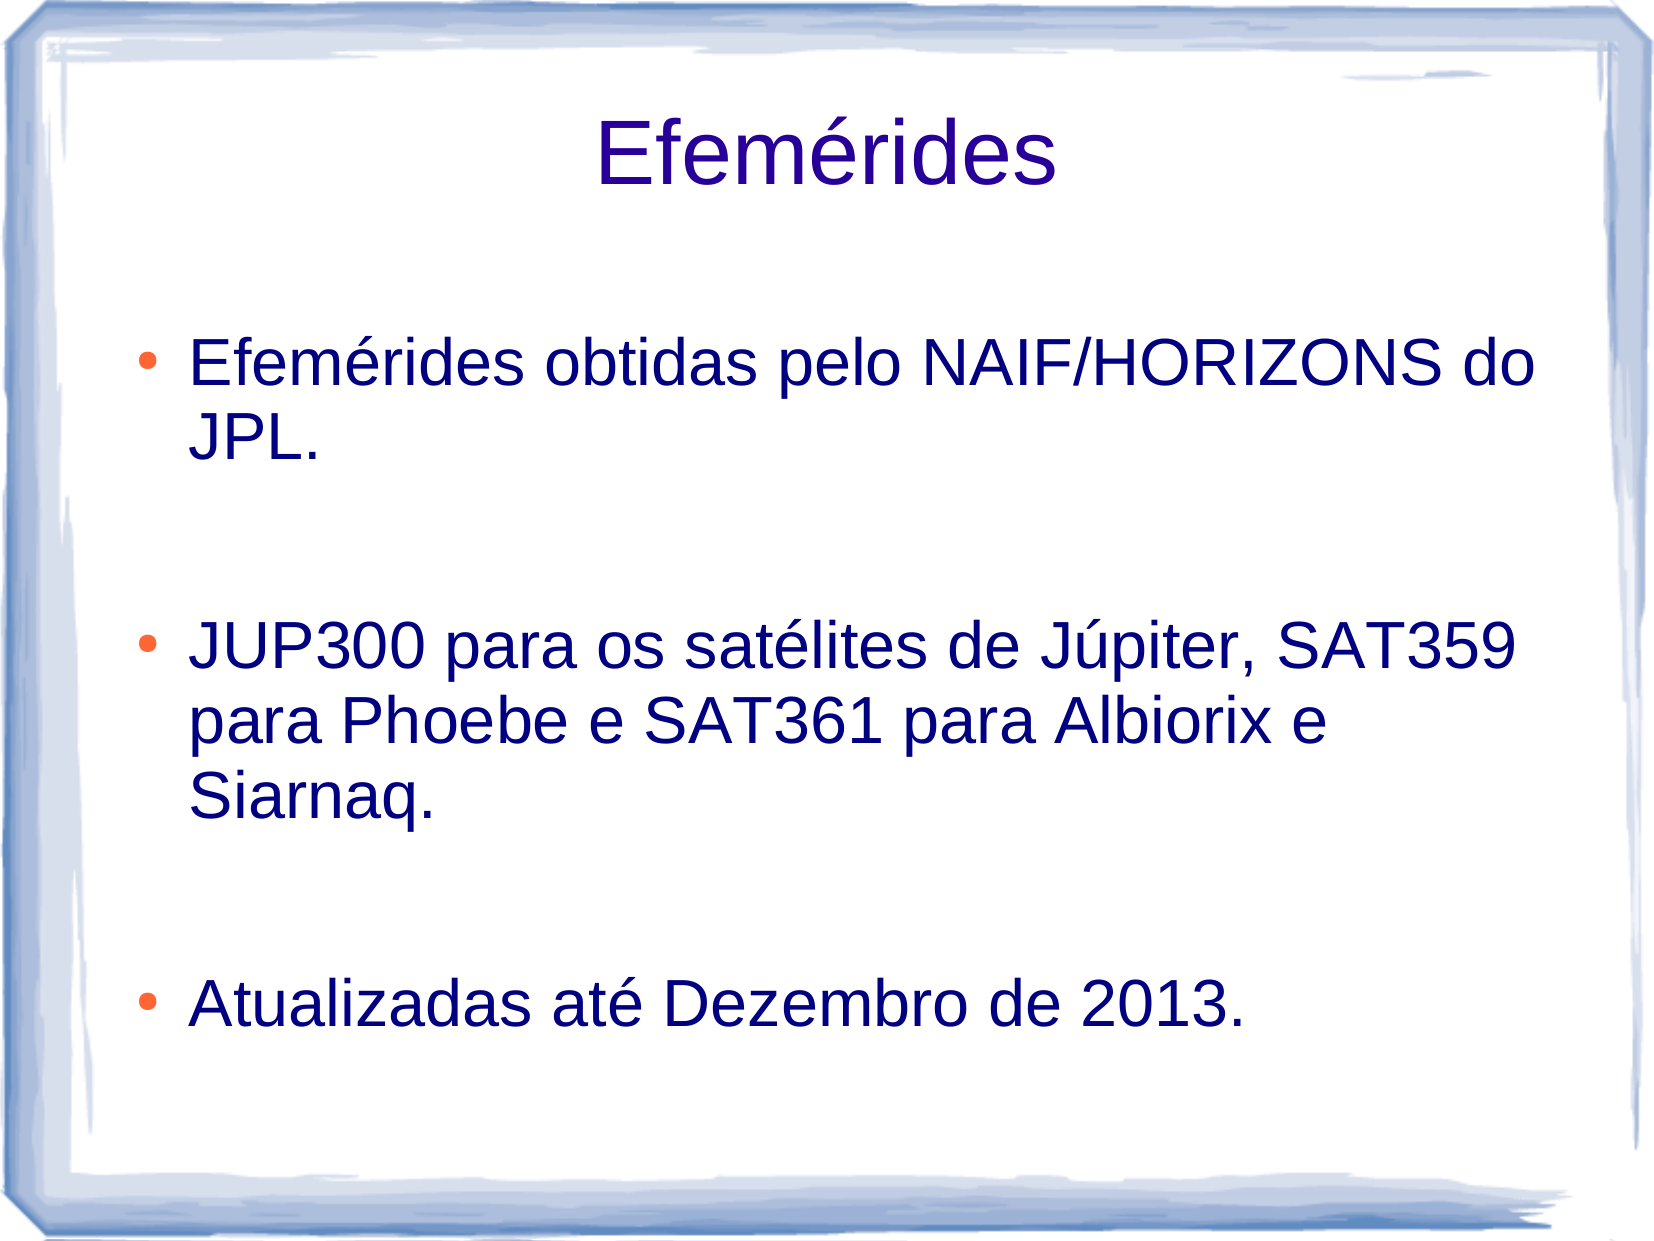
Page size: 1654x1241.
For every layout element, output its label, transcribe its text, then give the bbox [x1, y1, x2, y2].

title Efemérides [82, 49, 1571, 257]
list Efemérides obtidas pelo NAIF/HORIZONS do JPL. JUP300 para os satélites de Júpiter, SAT359 para Phoebe e SAT361 para Albiorix e Siarnaq. Atualizadas até Dezembro de 2013. [118, 324, 1571, 1045]
picture [0, 0, 1654, 1241]
